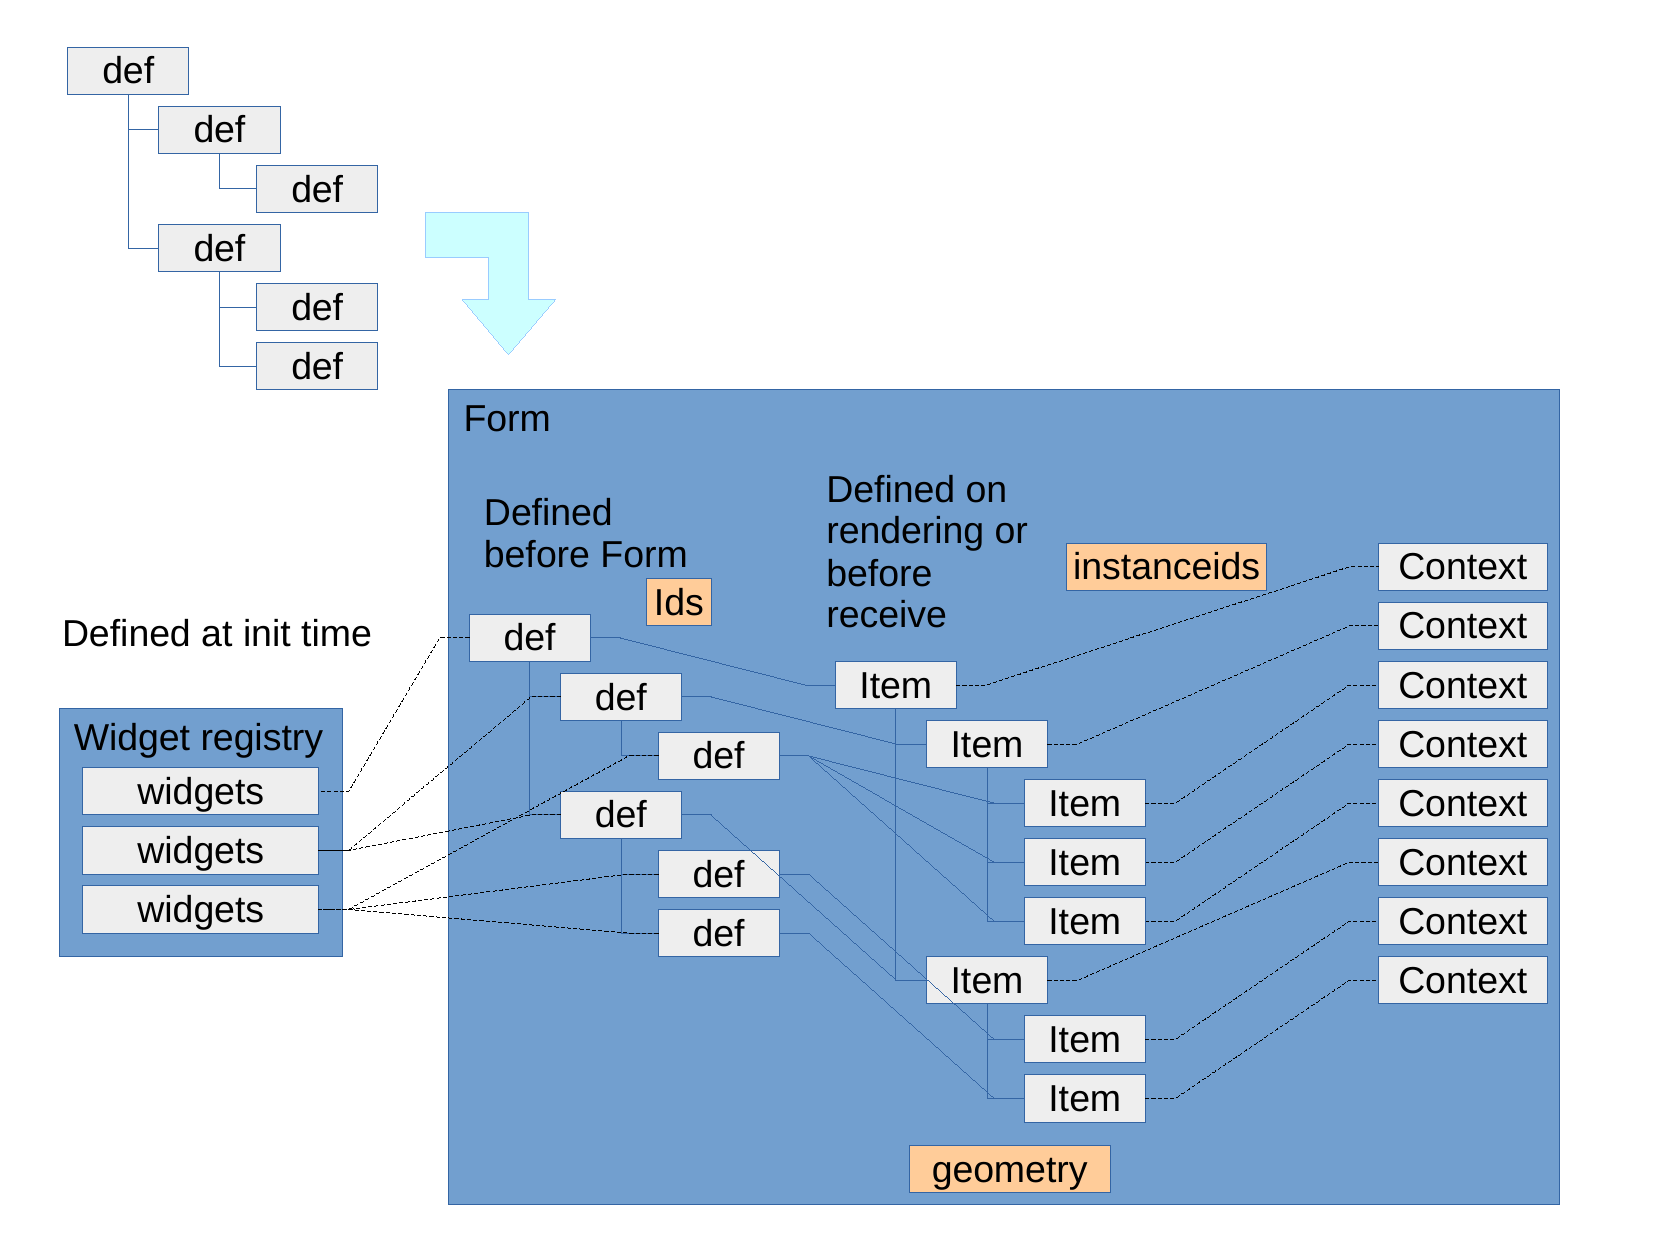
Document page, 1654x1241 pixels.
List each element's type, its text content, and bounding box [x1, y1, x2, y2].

text_box [425, 212, 556, 355]
text_box def [67, 47, 189, 95]
text_box def [658, 909, 780, 957]
text_box Item [835, 661, 957, 709]
text_box Context [1378, 661, 1548, 709]
text_box def [256, 342, 378, 390]
text_box Form [448, 389, 1560, 1205]
text_box Item [1024, 838, 1146, 886]
text_box Defined before Form [469, 484, 724, 584]
text_box Context [1378, 779, 1548, 827]
text_box Context [1378, 720, 1548, 768]
text_box def [560, 673, 682, 721]
text_box Defined on rendering or before receive [811, 460, 1067, 644]
text_box def [158, 106, 281, 154]
text_box widgets [82, 885, 319, 934]
text_box def [658, 732, 780, 780]
text_box widgets [82, 767, 319, 815]
text_box def [256, 165, 378, 213]
text_box def [469, 614, 591, 662]
text_box instanceids [1066, 543, 1267, 591]
text_box Item [1024, 779, 1146, 827]
text_box Widget registry [59, 708, 343, 957]
text_box Item [1024, 897, 1146, 945]
text_box def [560, 791, 682, 839]
text_box def [256, 283, 378, 331]
text_box widgets [82, 826, 319, 875]
text_box Context [1378, 956, 1548, 1004]
text_box Item [926, 720, 1048, 768]
text_box Item [1024, 1074, 1146, 1123]
text_box Context [1378, 897, 1548, 945]
text_box Context [1378, 543, 1548, 591]
text_box def [158, 224, 281, 272]
text_box Context [1378, 602, 1548, 650]
text_box Item [926, 956, 1048, 1004]
text_box Defined at init time [47, 604, 387, 662]
text_box Context [1378, 838, 1548, 886]
text_box geometry [909, 1145, 1111, 1193]
text_box def [658, 850, 780, 898]
text_box Ids [646, 578, 712, 626]
text_box Item [1024, 1015, 1146, 1063]
